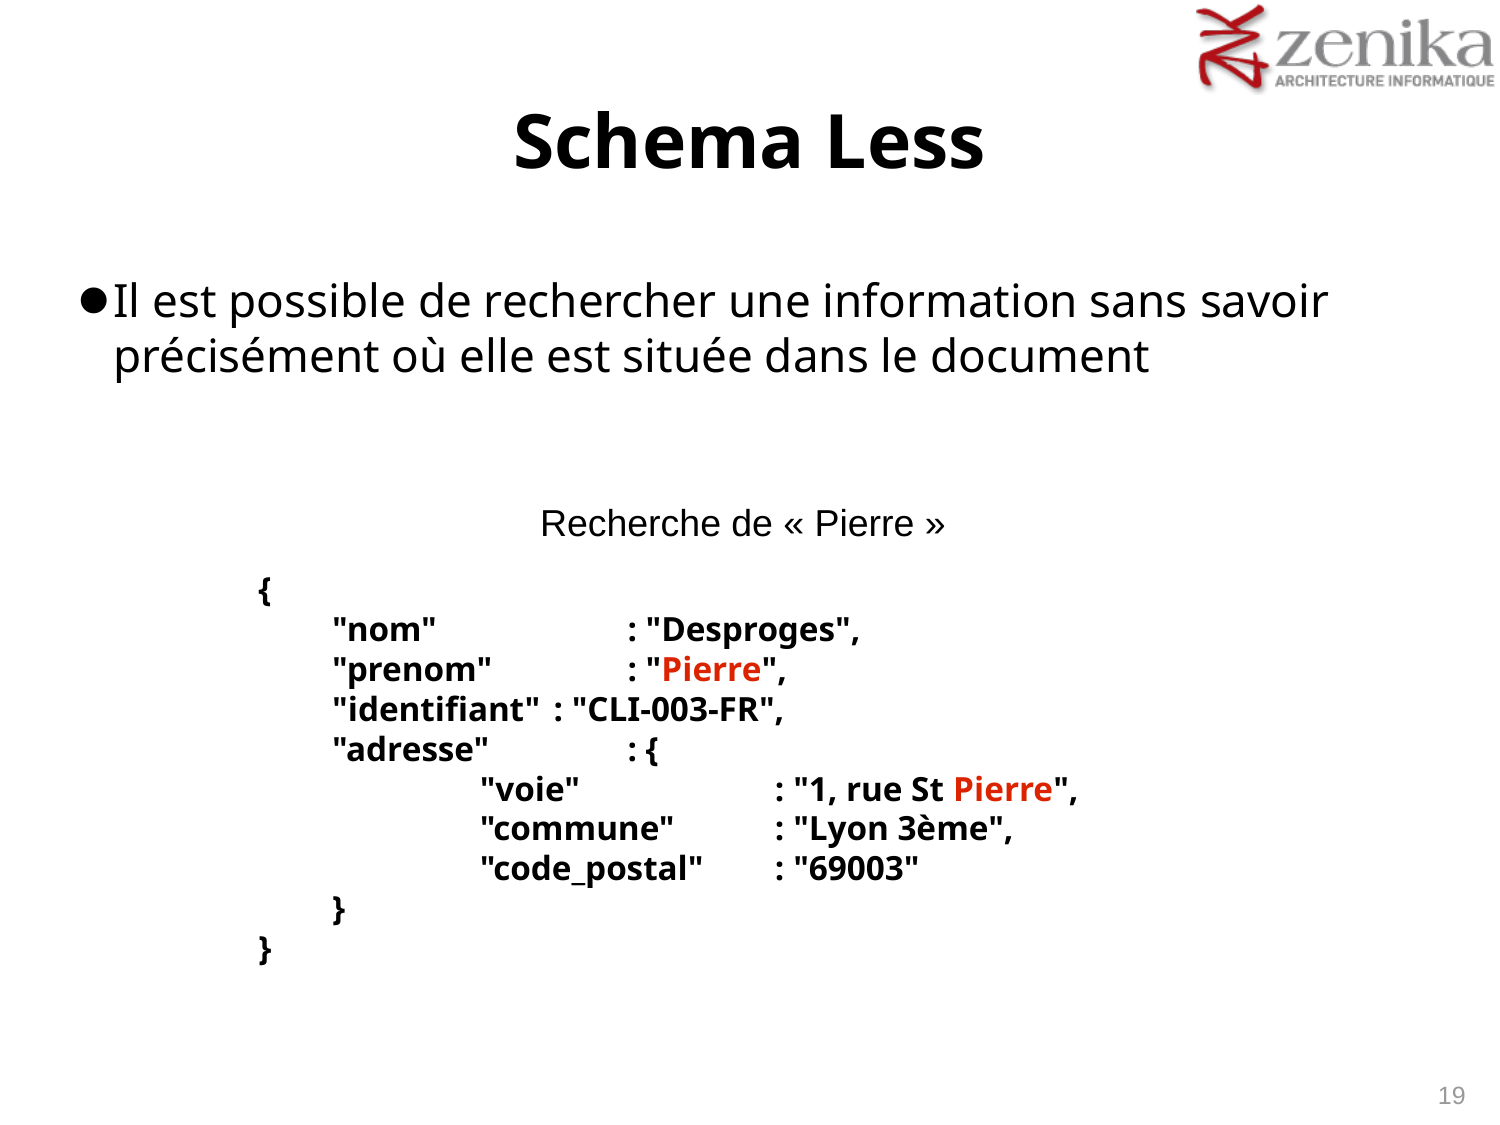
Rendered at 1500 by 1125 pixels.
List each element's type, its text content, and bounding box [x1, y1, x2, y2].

picture [1190, 0, 1500, 95]
text_box Recherche de « Pierre » [525, 491, 1105, 559]
text_box Il est possible de rechercher une information sans savoir précisément où elle est située dans le document [63, 256, 1470, 939]
text_box Schema Less [75, 29, 1425, 248]
text_box { "nom" : "Desproges", "prenom" : "Pierre", "identifiant" : "CLI-003-FR", "adresse" : { "voie" : "1, rue St Pierre", "commune" : "Lyon 3ème", "code_postal" : "69003" } } [242, 559, 1264, 975]
